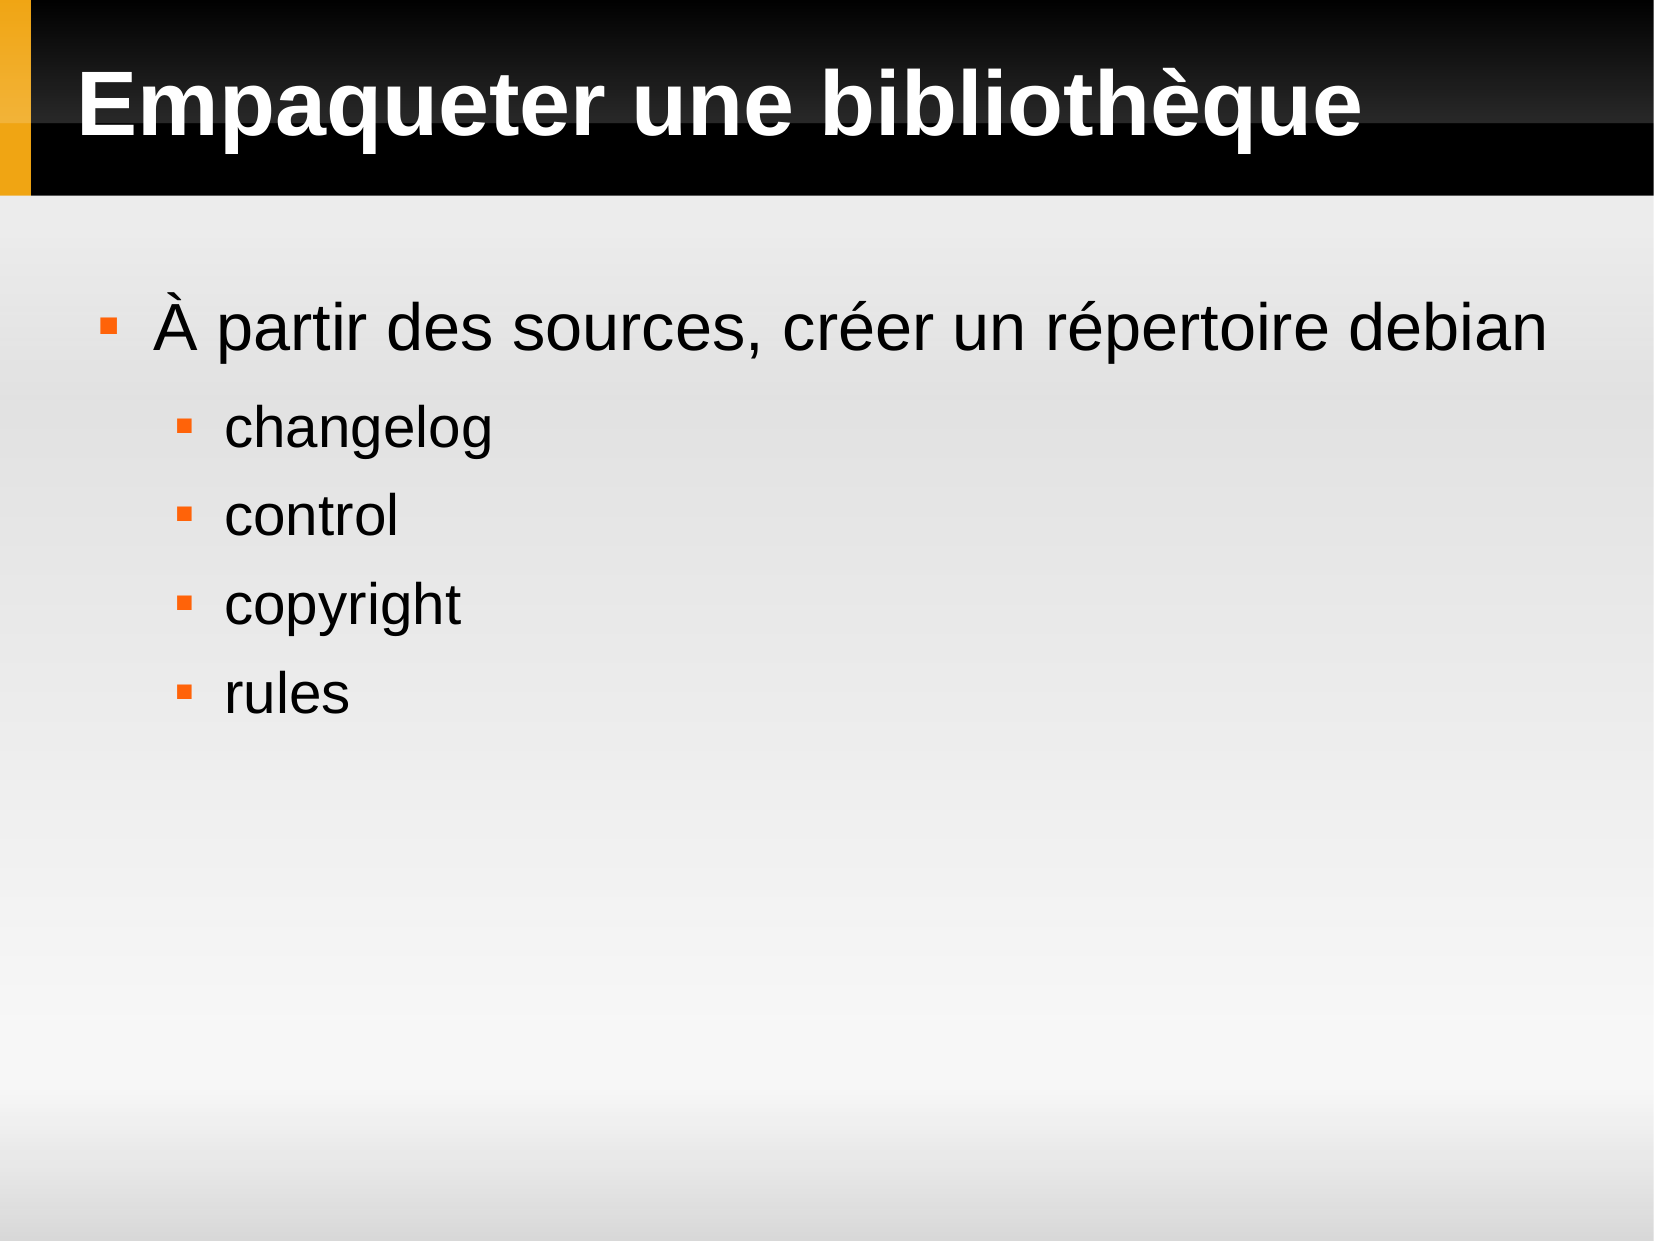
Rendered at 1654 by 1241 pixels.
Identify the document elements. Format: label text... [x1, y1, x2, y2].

title Empaqueter une bibliothèque [76, 0, 1565, 208]
picture [0, 0, 1654, 1241]
list À partir des sources, créer un répertoire debian changelog control copyright rules [82, 290, 1571, 1109]
